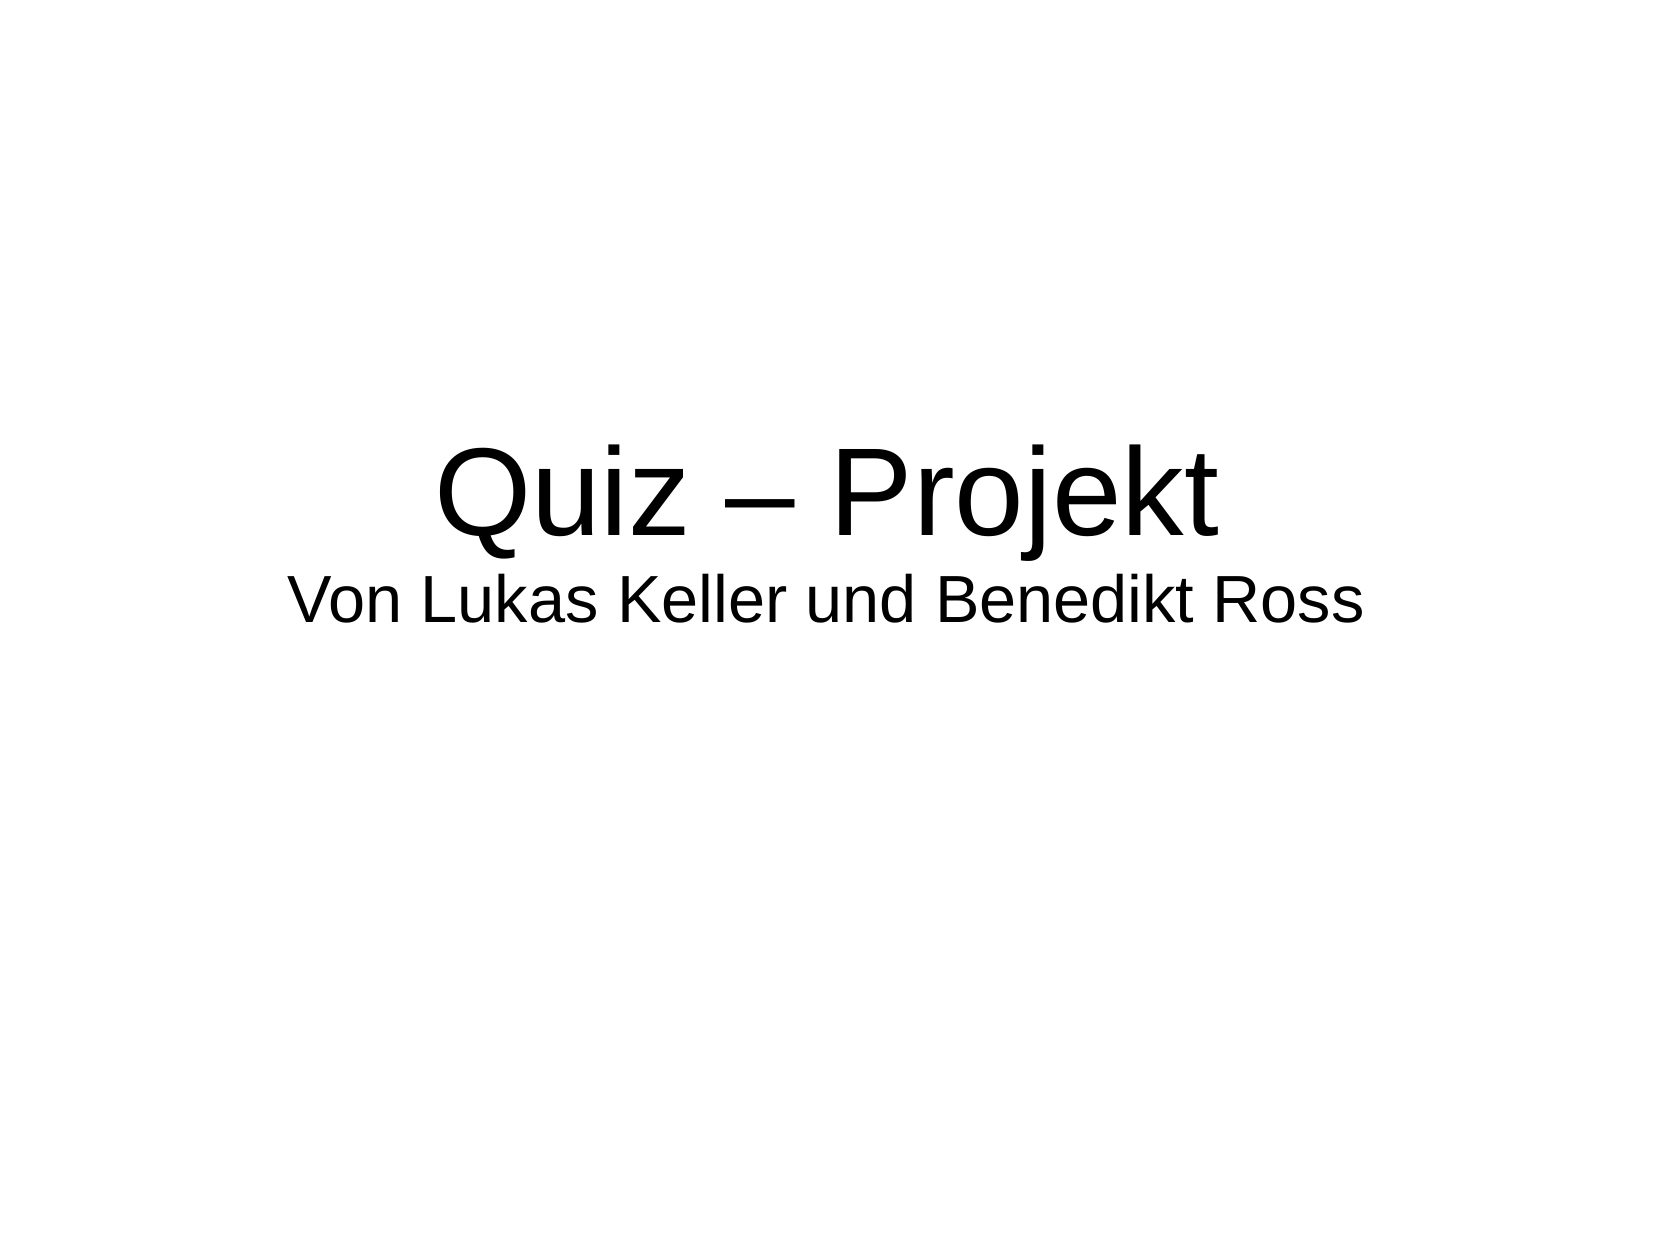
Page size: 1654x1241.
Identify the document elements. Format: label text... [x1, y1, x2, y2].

subtitle Quiz – Projekt Von Lukas Keller und Benedikt Ross [82, 49, 1571, 1010]
